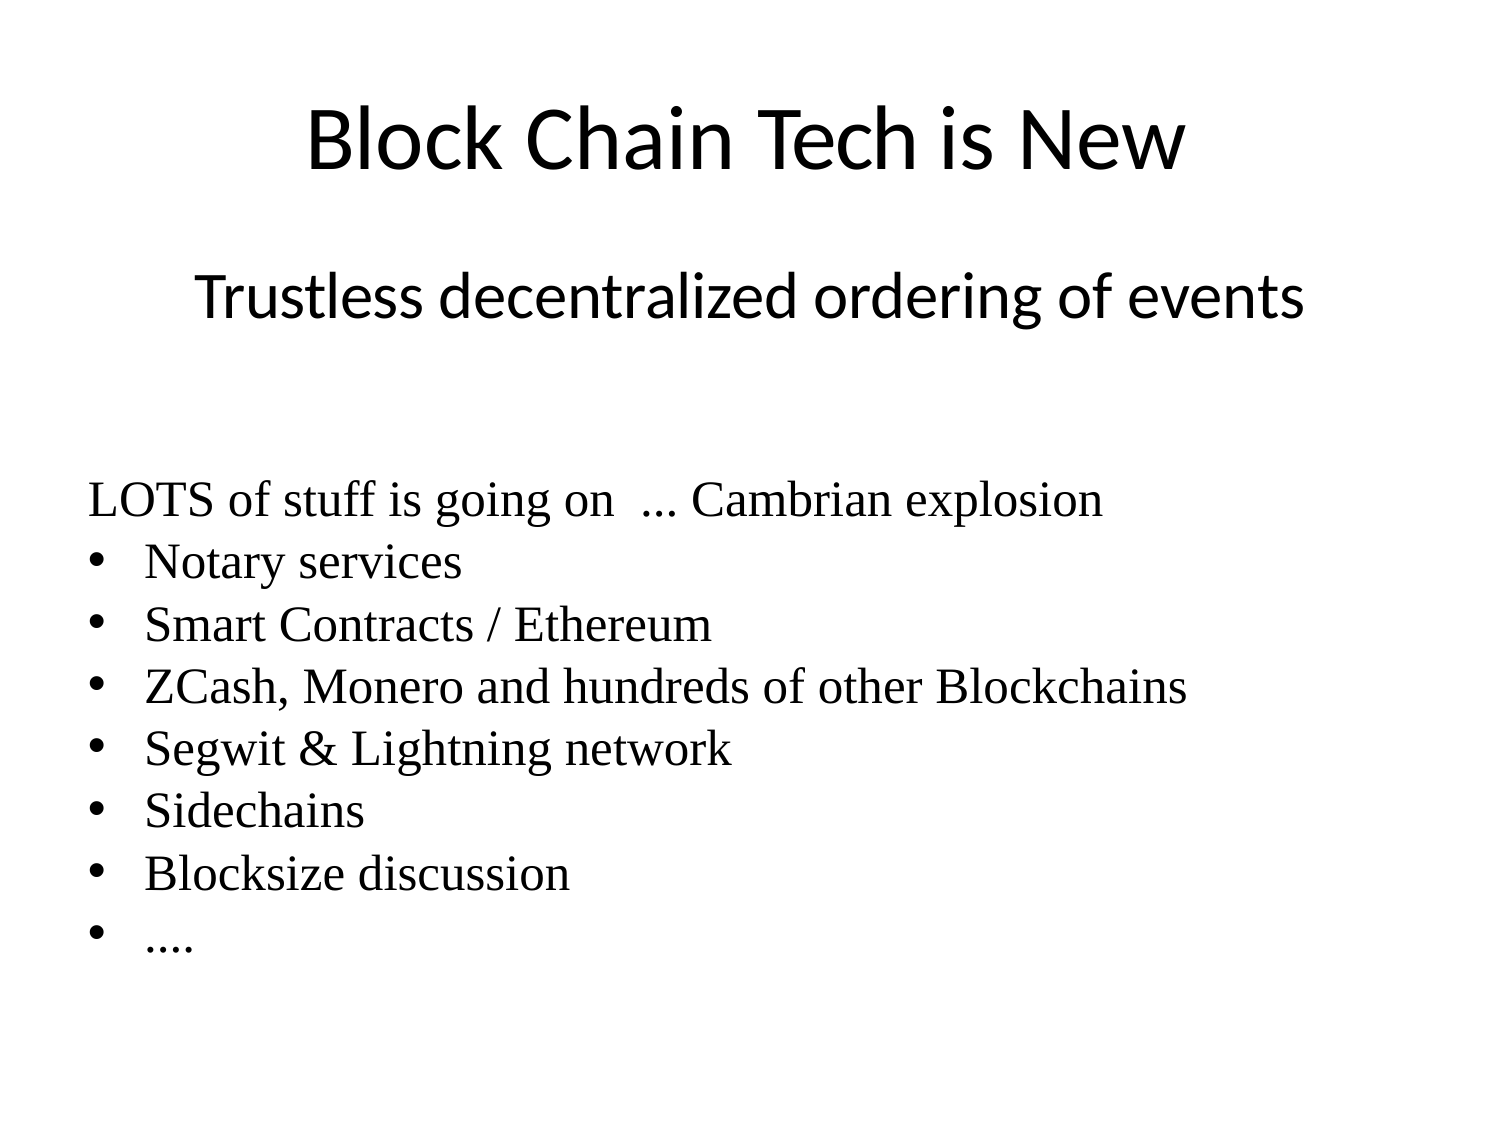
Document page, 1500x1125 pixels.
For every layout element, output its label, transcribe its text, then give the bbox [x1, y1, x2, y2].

title Block Chain Tech is New [90, 33, 1410, 266]
text_box Trustless decentralized ordering of events LOTS of stuff is going on ... Cambrian explosion Notary services Smart Contracts / Ethereum ZCash, Monero and hundreds of other Blockchains Segwit & Lightning network Sidechains Blocksize discussion .... [87, 251, 1372, 963]
